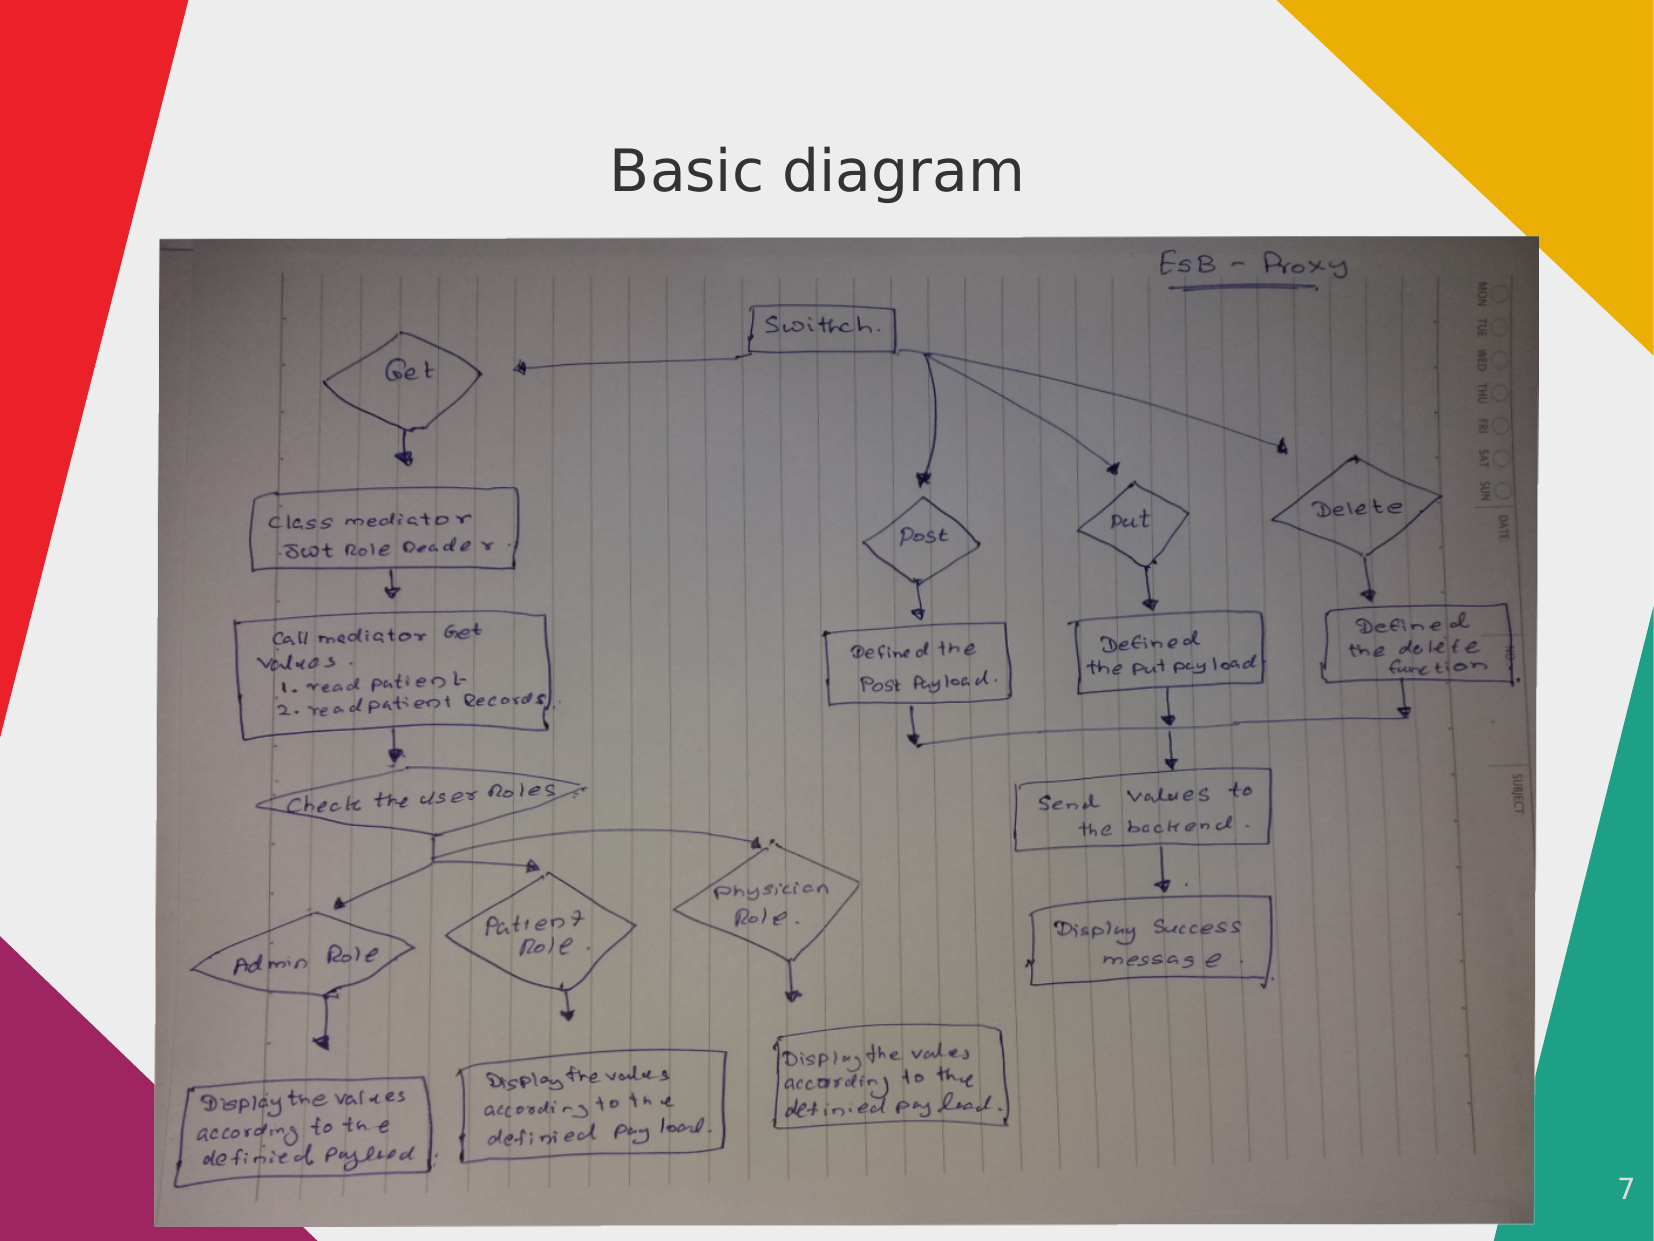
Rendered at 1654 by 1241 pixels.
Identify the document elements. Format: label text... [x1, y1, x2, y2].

title Basic diagram [114, 73, 1539, 271]
picture [153, 235, 1539, 1227]
